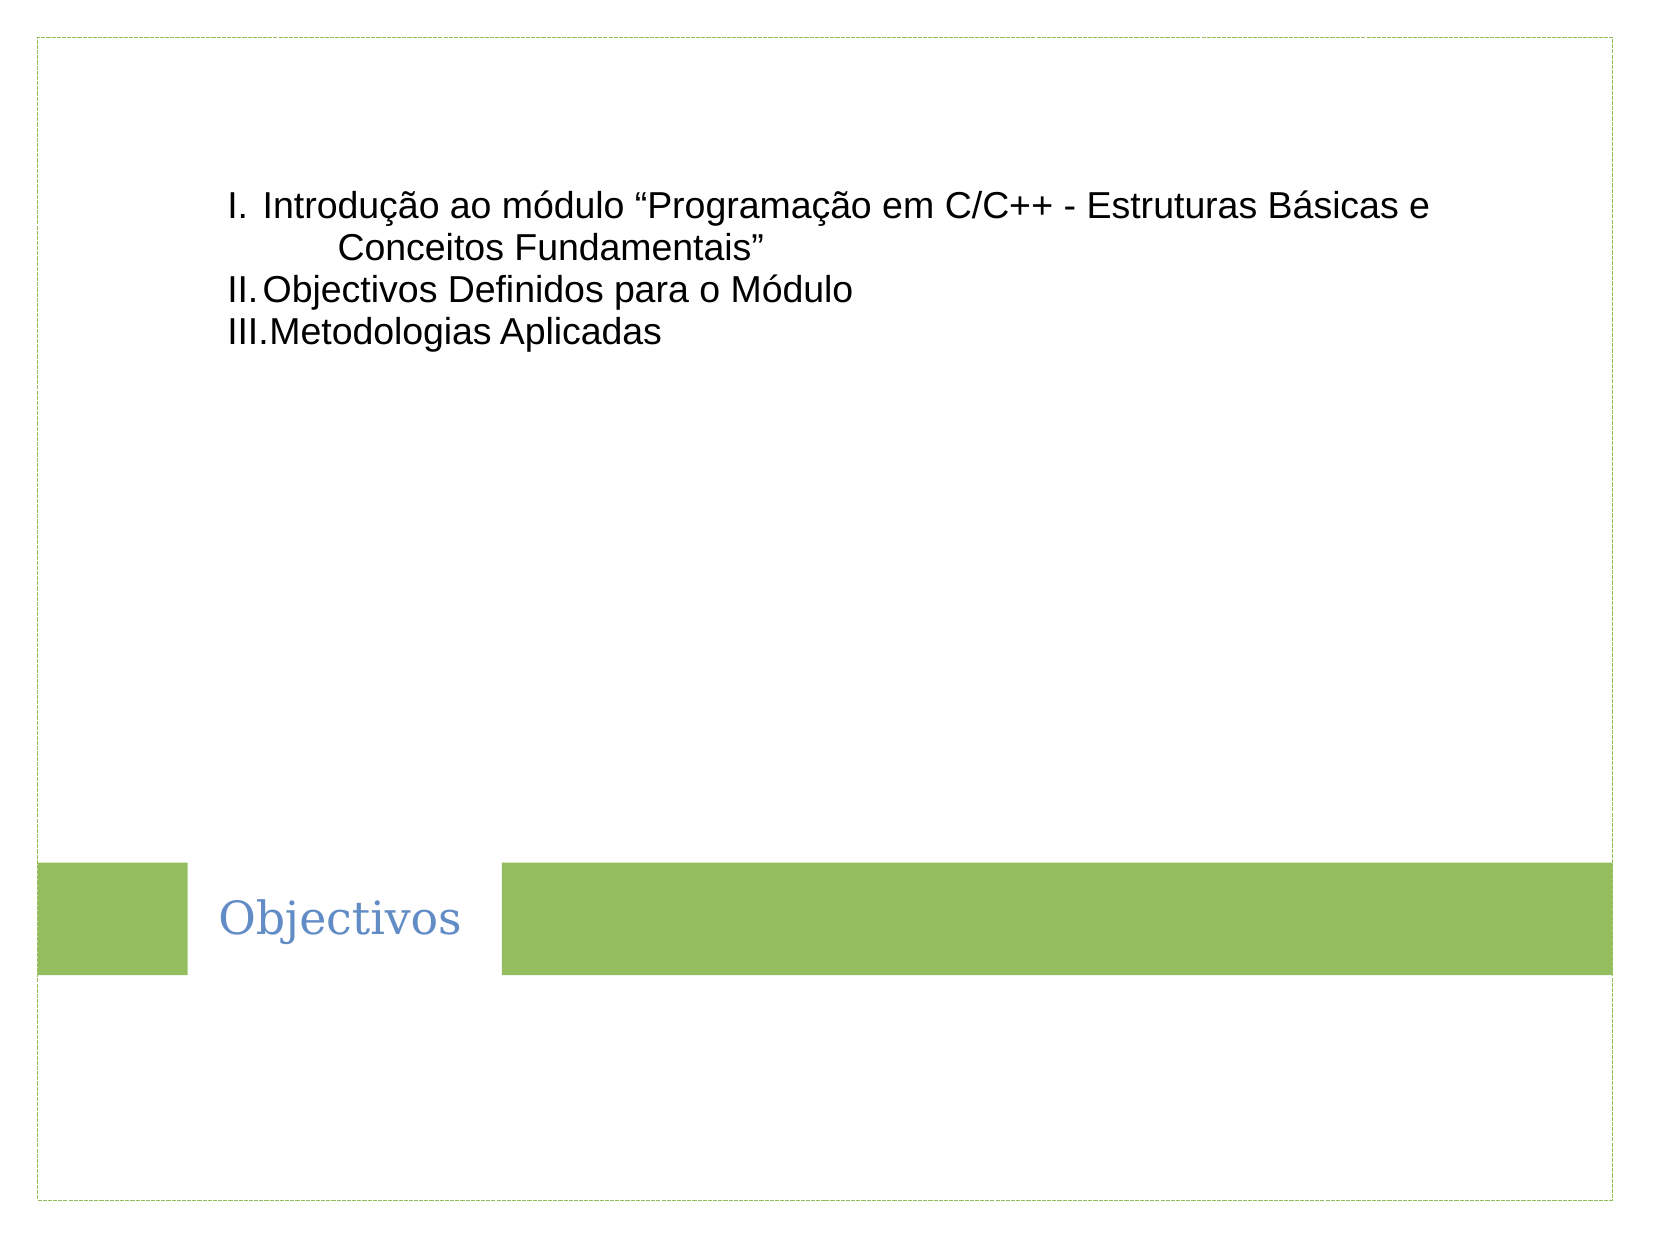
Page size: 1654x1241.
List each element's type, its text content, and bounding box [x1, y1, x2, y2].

text_box [37, 862, 188, 976]
text_box Introdução ao módulo “Programação em C/C++ - Estruturas Básicas e Conceitos Fundamentais” Objectivos Definidos para o Módulo Metodologias Aplicadas [177, 177, 1536, 473]
text_box [501, 862, 1613, 976]
text_box Objectivos [203, 884, 478, 953]
